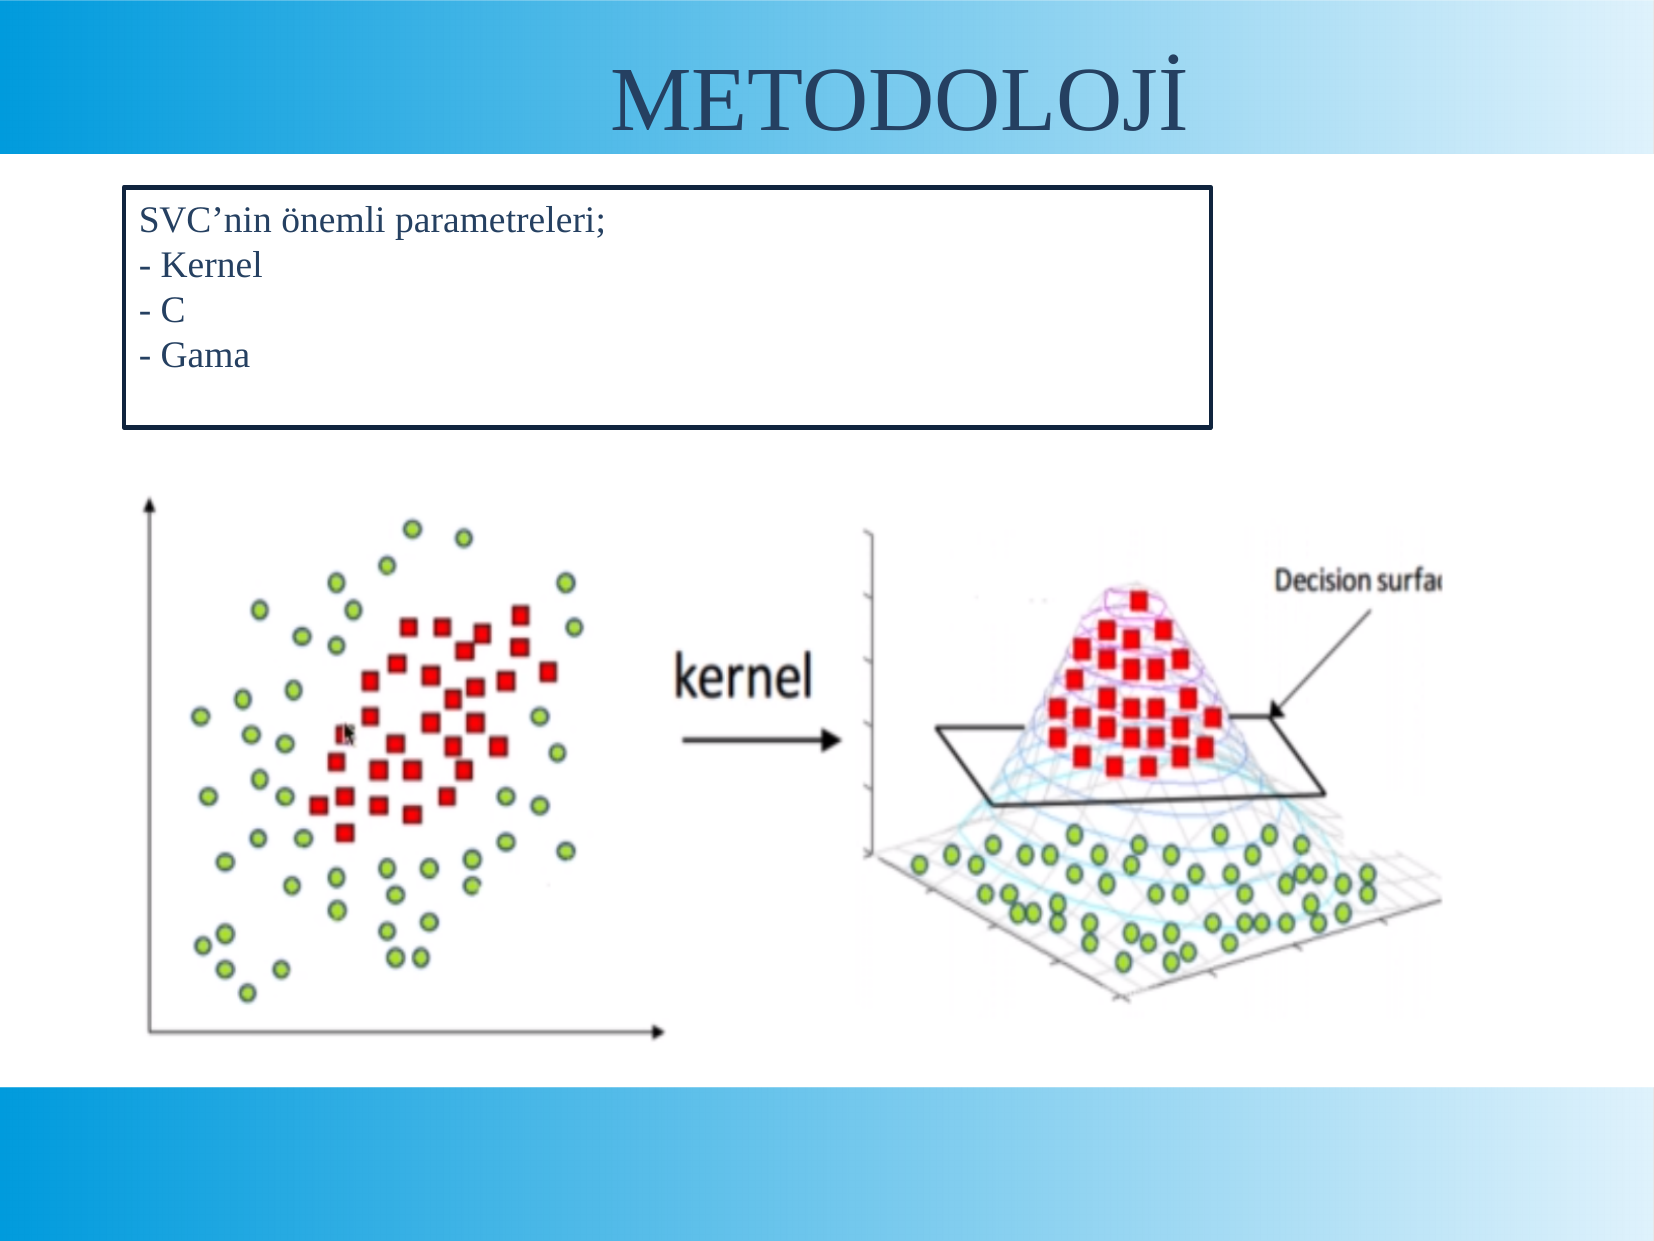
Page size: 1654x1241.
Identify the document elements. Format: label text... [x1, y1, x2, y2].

picture [0, 1086, 1654, 1241]
picture [63, 435, 1502, 1077]
text_box SVC’nin önemli parametreleri; - Kernel - C - Gama [123, 187, 1211, 428]
title METODOLOJİ [0, 0, 1654, 188]
